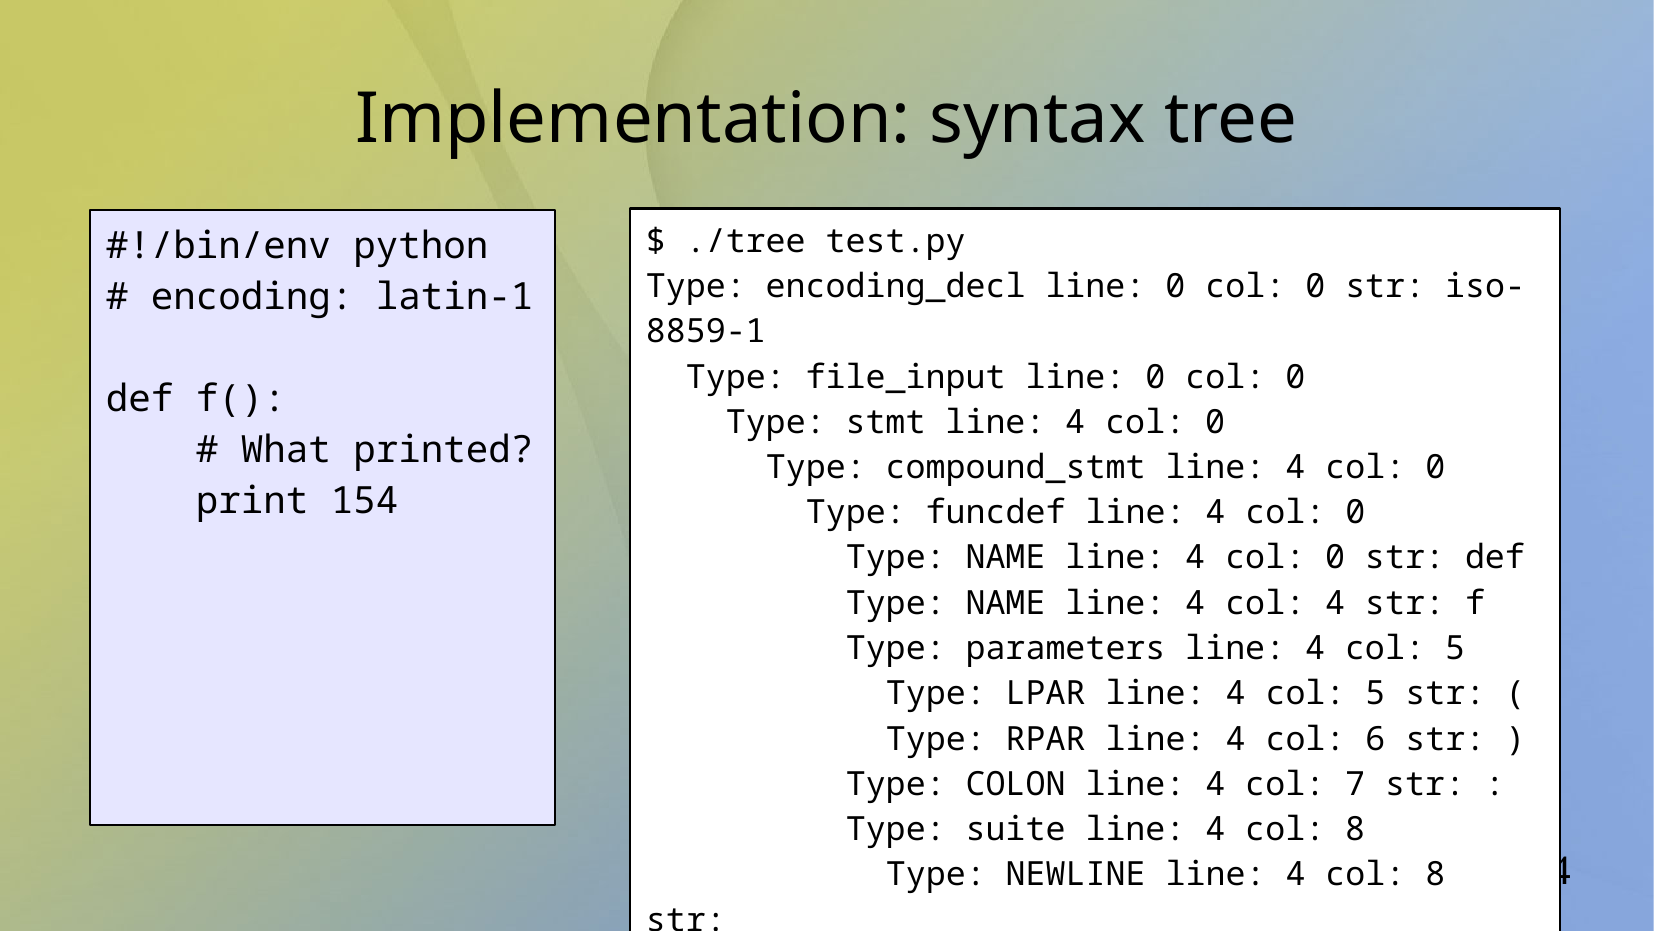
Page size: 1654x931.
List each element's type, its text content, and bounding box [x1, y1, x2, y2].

picture [0, 0, 1654, 931]
text_box #!/bin/env python # encoding: latin-1 def f(): # What printed? print 154 [90, 210, 556, 826]
title Implementation: syntax tree [82, 37, 1571, 193]
text_box $ ./tree test.py Type: encoding_decl line: 0 col: 0 str: iso-8859-1 Type: file_input line: 0 col: 0 Type: stmt line: 4 col: 0 Type: compound_stmt line: 4 col: 0 Type: funcdef line: 4 col: 0 Type: NAME line: 4 col: 0 str: def Type: NAME line: 4 col: 4 str: f Type: parameters line: 4 col: 5 Type: LPAR line: 4 col: 5 str: ( Type: RPAR line: 4 col: 6 str: ) Type: COLON line: 4 col: 7 str: : Type: suite line: 4 col: 8 Type: NEWLINE line: 4 col: 8 str: Type: INDENT line: 6 col: -1 str: Type: stmt line: 6 col: 4 . . . [630, 208, 1561, 828]
